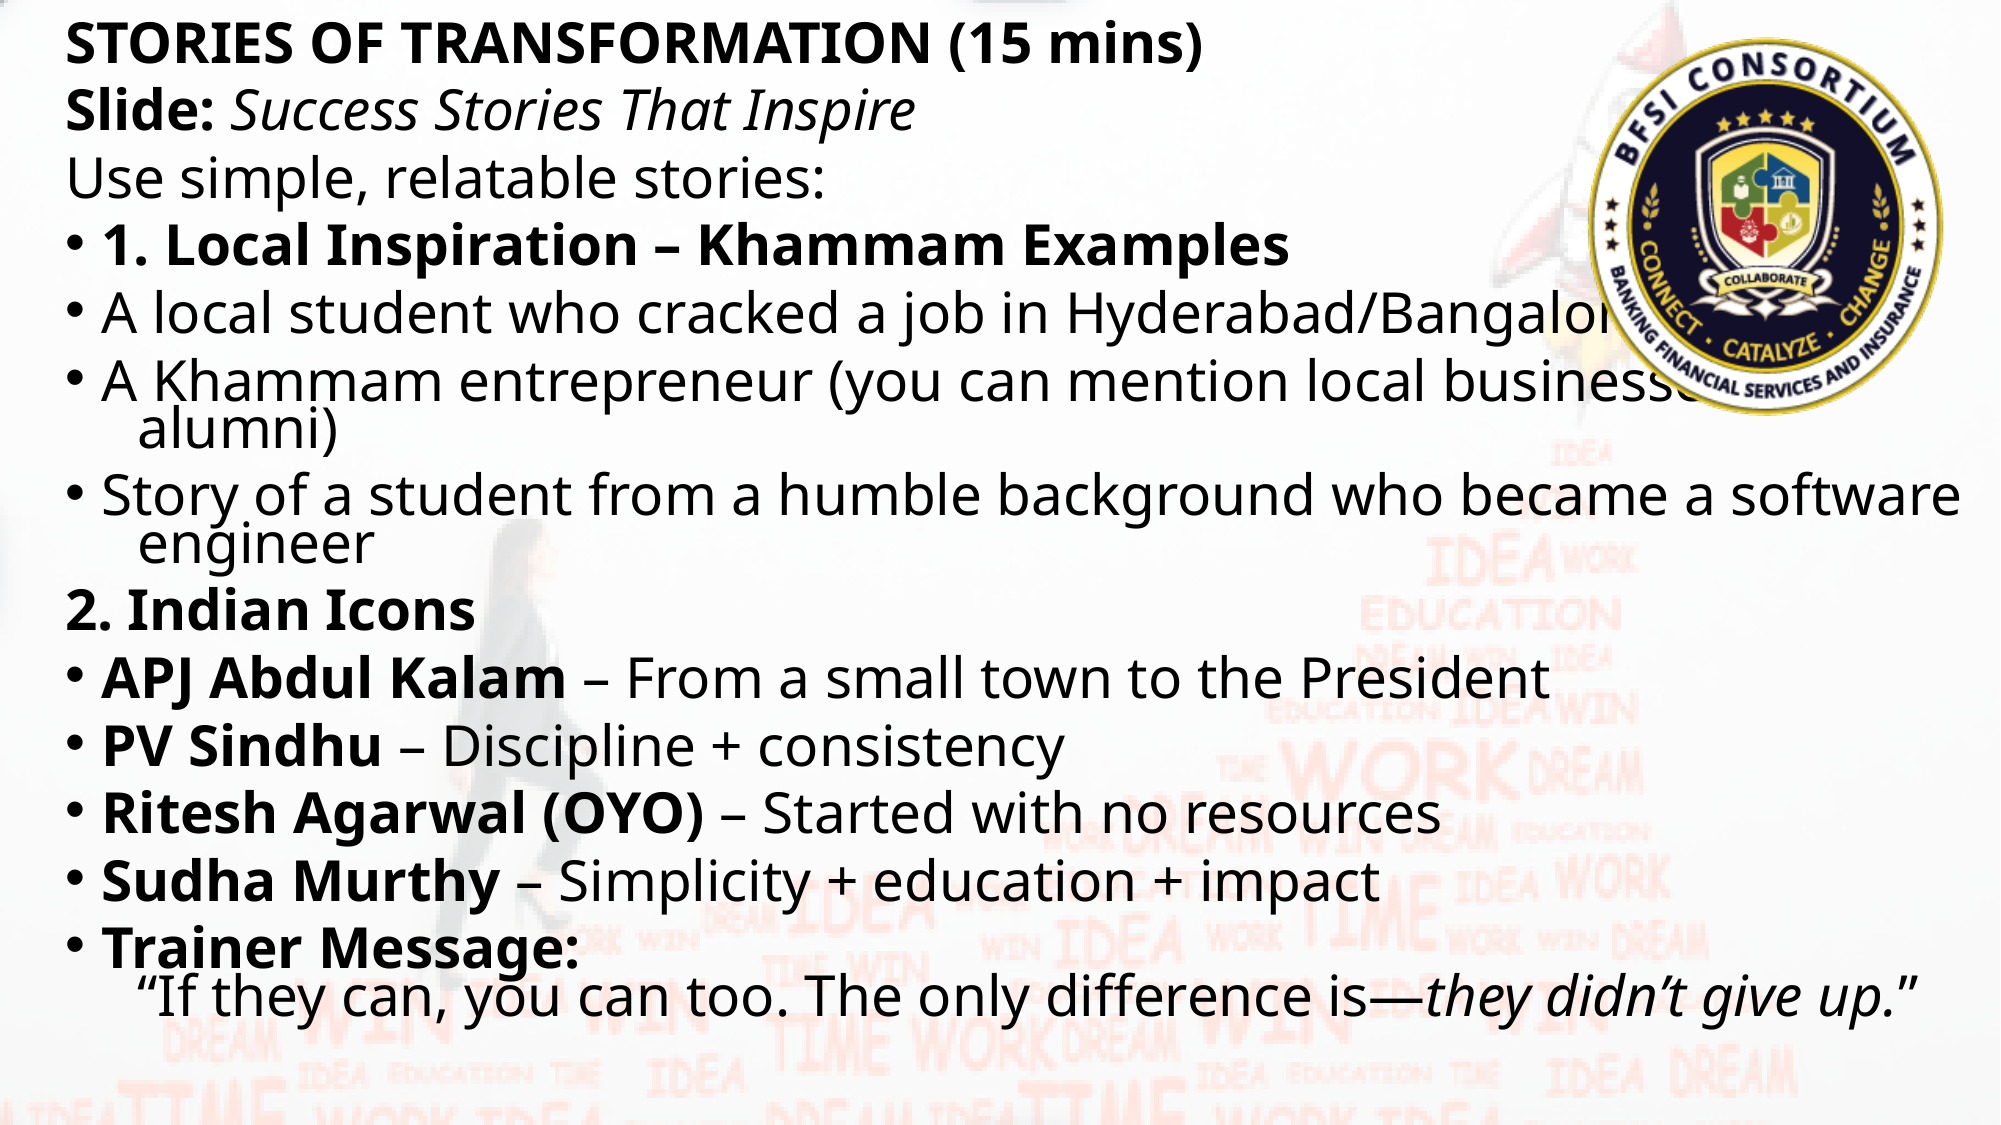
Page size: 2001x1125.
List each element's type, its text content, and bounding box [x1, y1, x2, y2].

picture [1570, 18, 1962, 435]
list STORIES OF TRANSFORMATION (15 mins) Slide: Success Stories That Inspire Use simple, relatable stories: 1. Local Inspiration – Khammam Examples A local student who cracked a job in Hyderabad/Bangalore A Khammam entrepreneur (you can mention local businesses or alumni) Story of a student from a humble background who became a software engineer 2. Indian Icons APJ Abdul Kalam – From a small town to the President PV Sindhu – Discipline + consistency Ritesh Agarwal (OYO) – Started with no resources Sudha Murthy – Simplicity + education + impact Trainer Message: “If they can, you can too. The only difference is—they didn’t give up.” [50, 17, 2000, 1036]
picture [0, 0, 2000, 1125]
